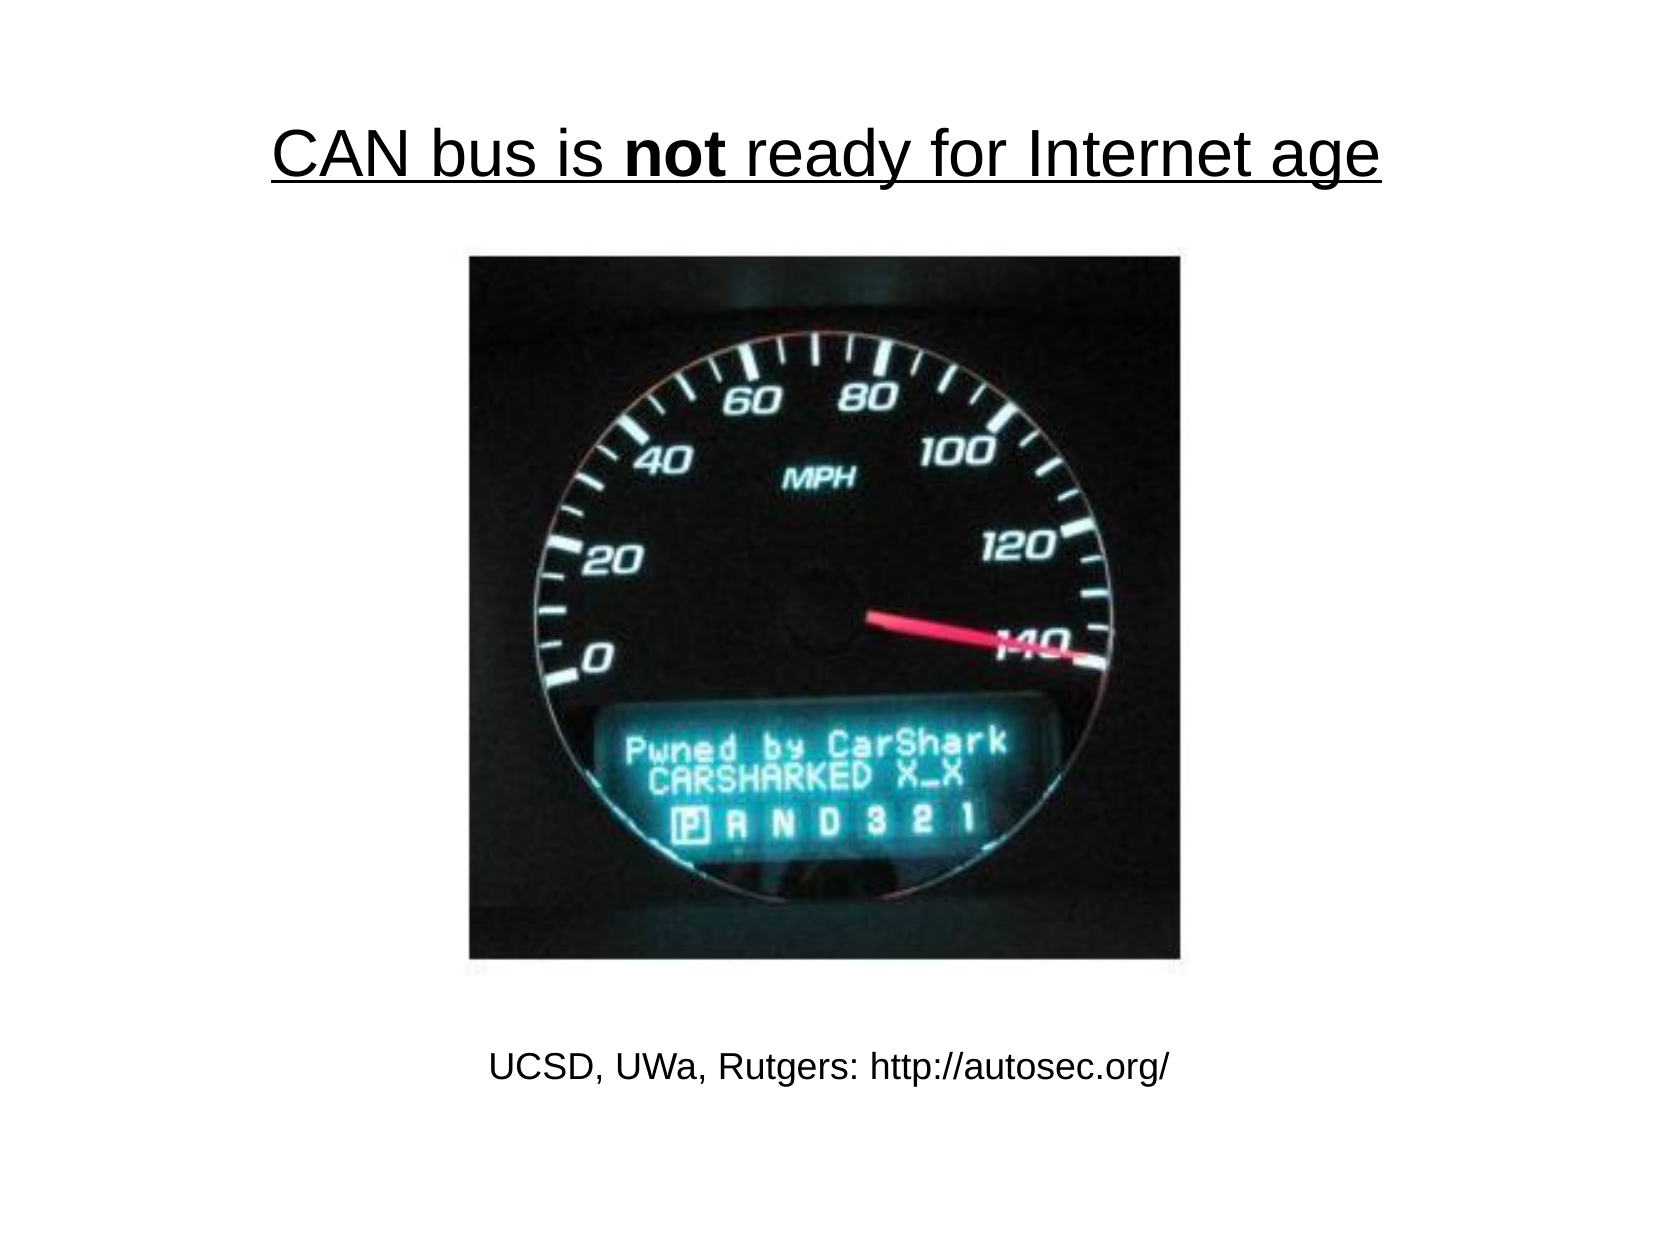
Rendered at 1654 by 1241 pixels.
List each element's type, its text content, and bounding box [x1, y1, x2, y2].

text_box UCSD, UWa, Rutgers: http://autosec.org/ [473, 1038, 1186, 1096]
picture [450, 247, 1201, 976]
title CAN bus is not ready for Internet age [82, 49, 1571, 257]
